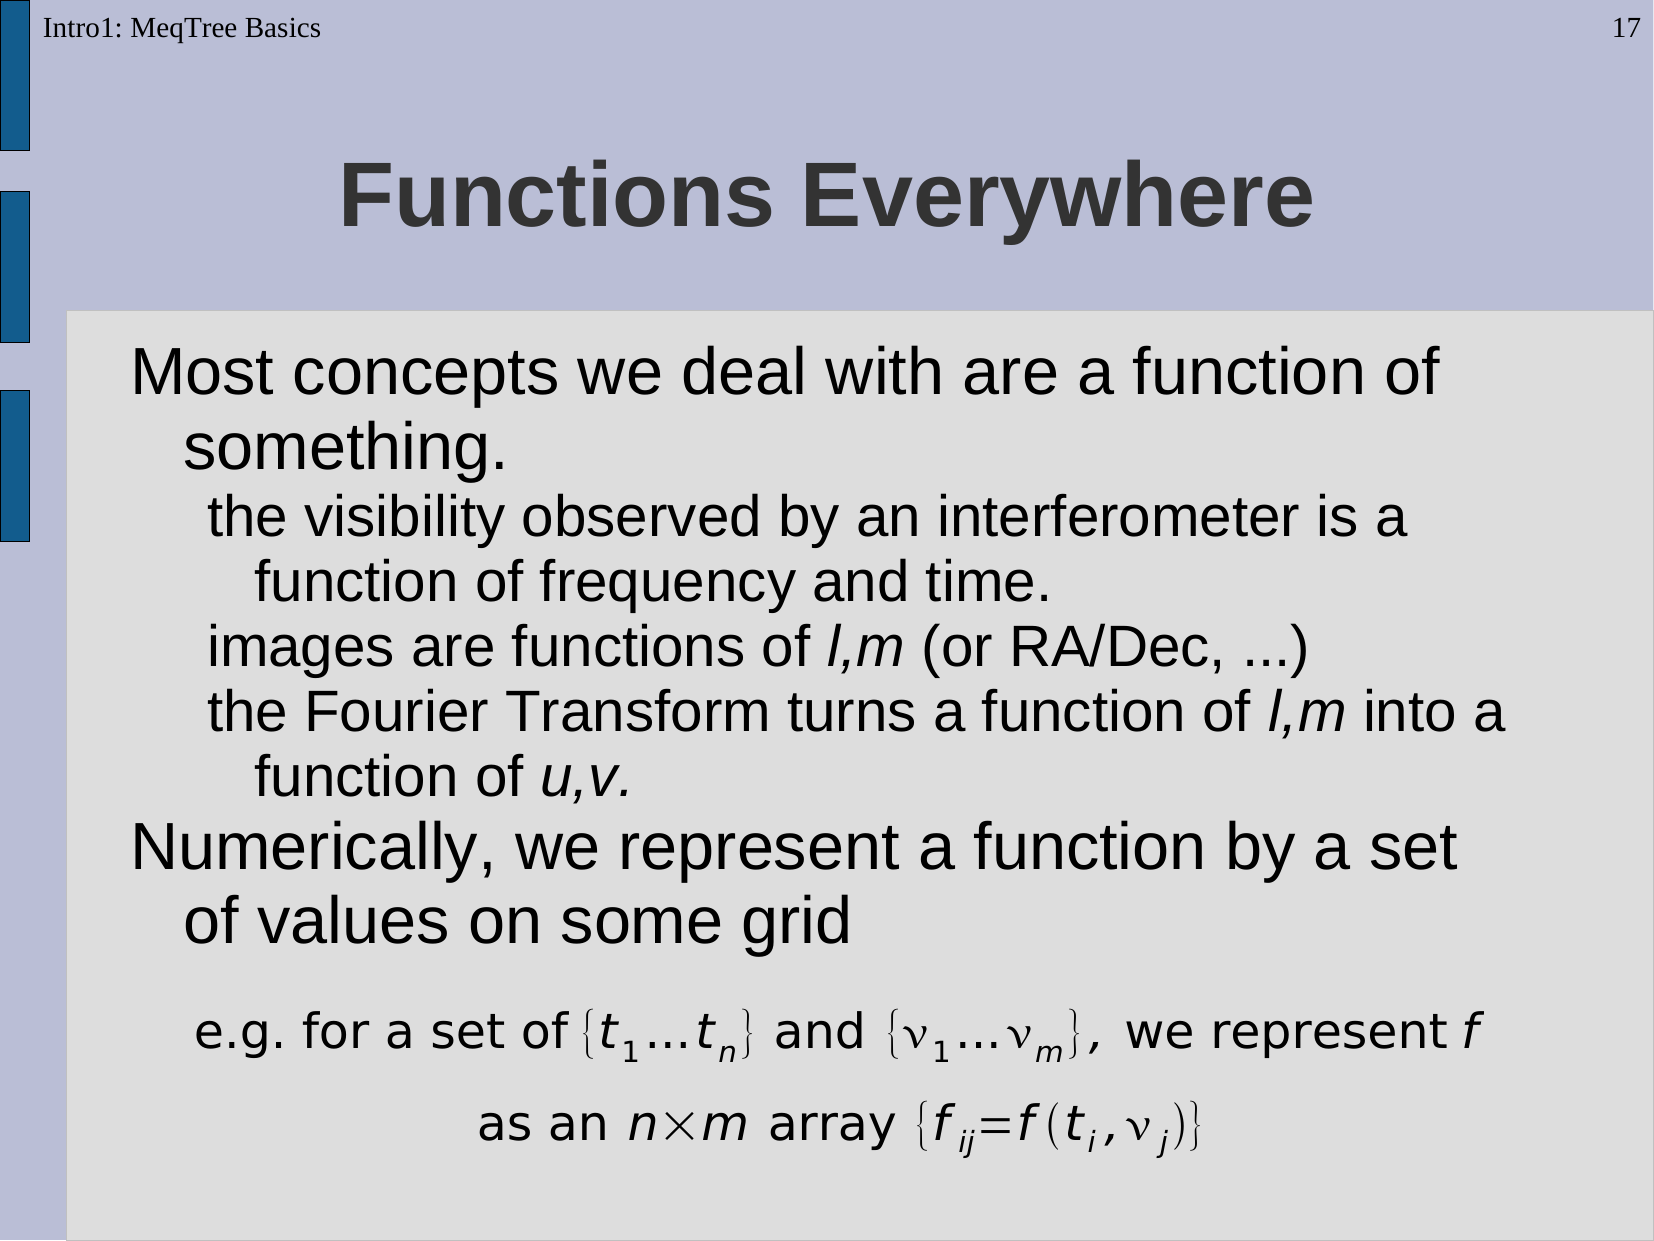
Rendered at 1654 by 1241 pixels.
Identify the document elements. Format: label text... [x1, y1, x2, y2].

title Functions Everywhere [121, 91, 1534, 299]
list Most concepts we deal with are a function of something. the visibility observed by an interferometer is a function of frequency and time. images are functions of l,m (or RA/Dec, ...) the Fourier Transform turns a function of l,m into a function of u,v. Numerically, we represent a function by a set of values on some grid [112, 334, 1525, 984]
chart [187, 982, 1484, 1160]
